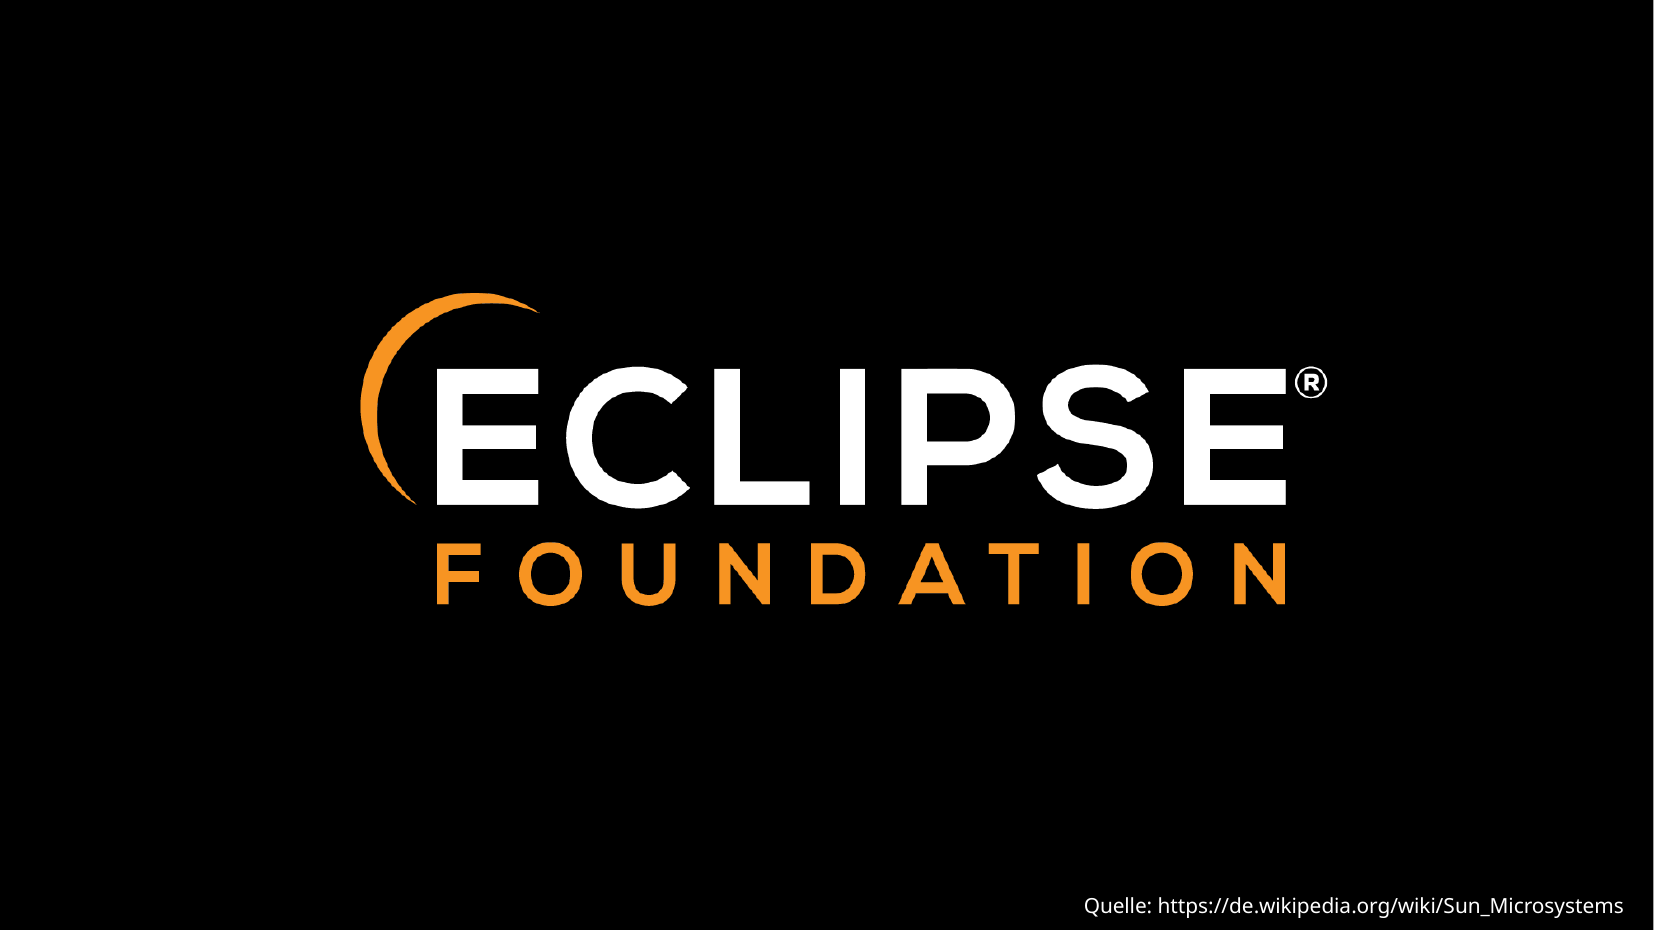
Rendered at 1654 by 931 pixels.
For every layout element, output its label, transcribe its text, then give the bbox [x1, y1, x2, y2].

text_box Quelle: https://de.wikipedia.org/wiki/Sun_Microsystems [659, 883, 1639, 925]
picture [186, 130, 1468, 800]
